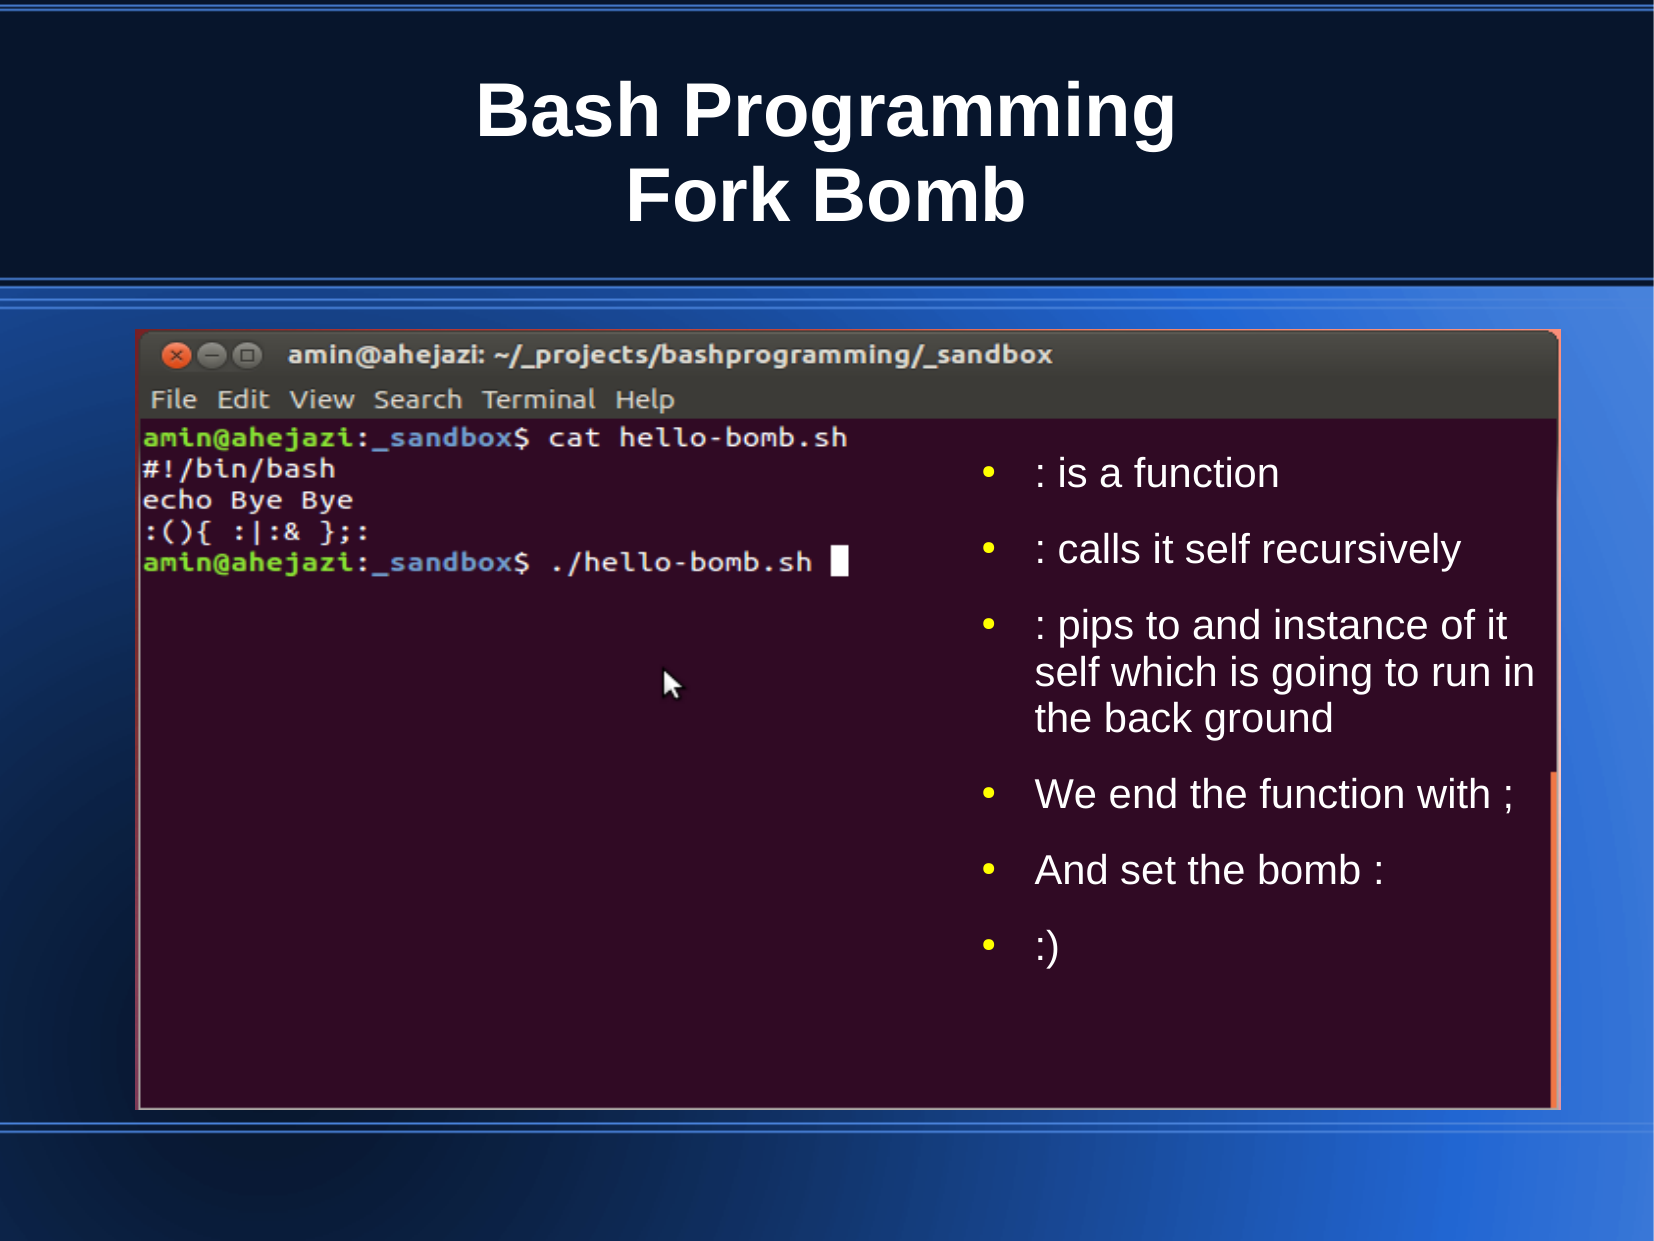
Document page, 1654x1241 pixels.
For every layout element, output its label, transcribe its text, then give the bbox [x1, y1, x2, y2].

list : is a function : calls it self recursively : pips to and instance of it self which is going to run in the back ground We end the function with ; And set the bomb : :) [963, 450, 1576, 1035]
title Bash Programming Fork Bomb [82, 49, 1571, 257]
picture [0, 0, 1654, 1241]
